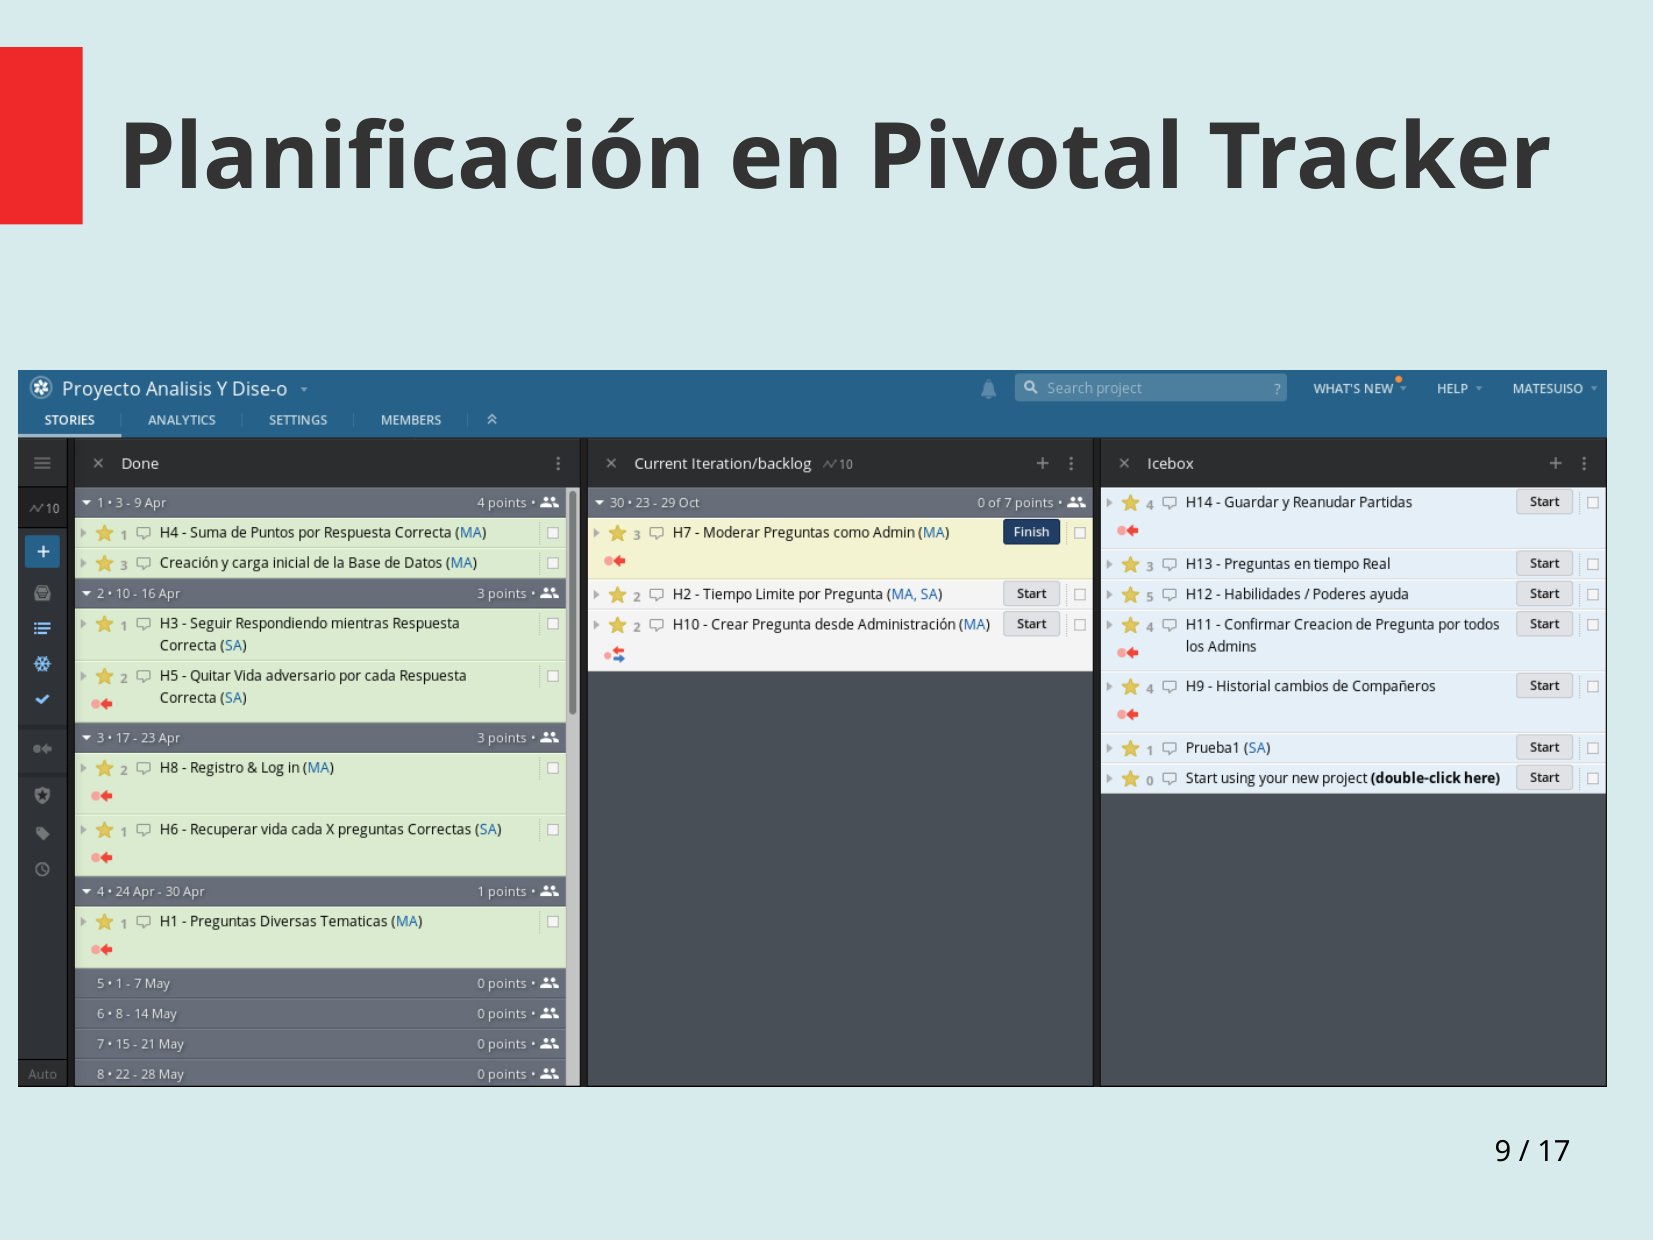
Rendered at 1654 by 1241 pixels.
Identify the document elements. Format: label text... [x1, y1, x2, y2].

title Planificación en Pivotal Tracker [118, 45, 1571, 260]
picture [18, 370, 1607, 1087]
